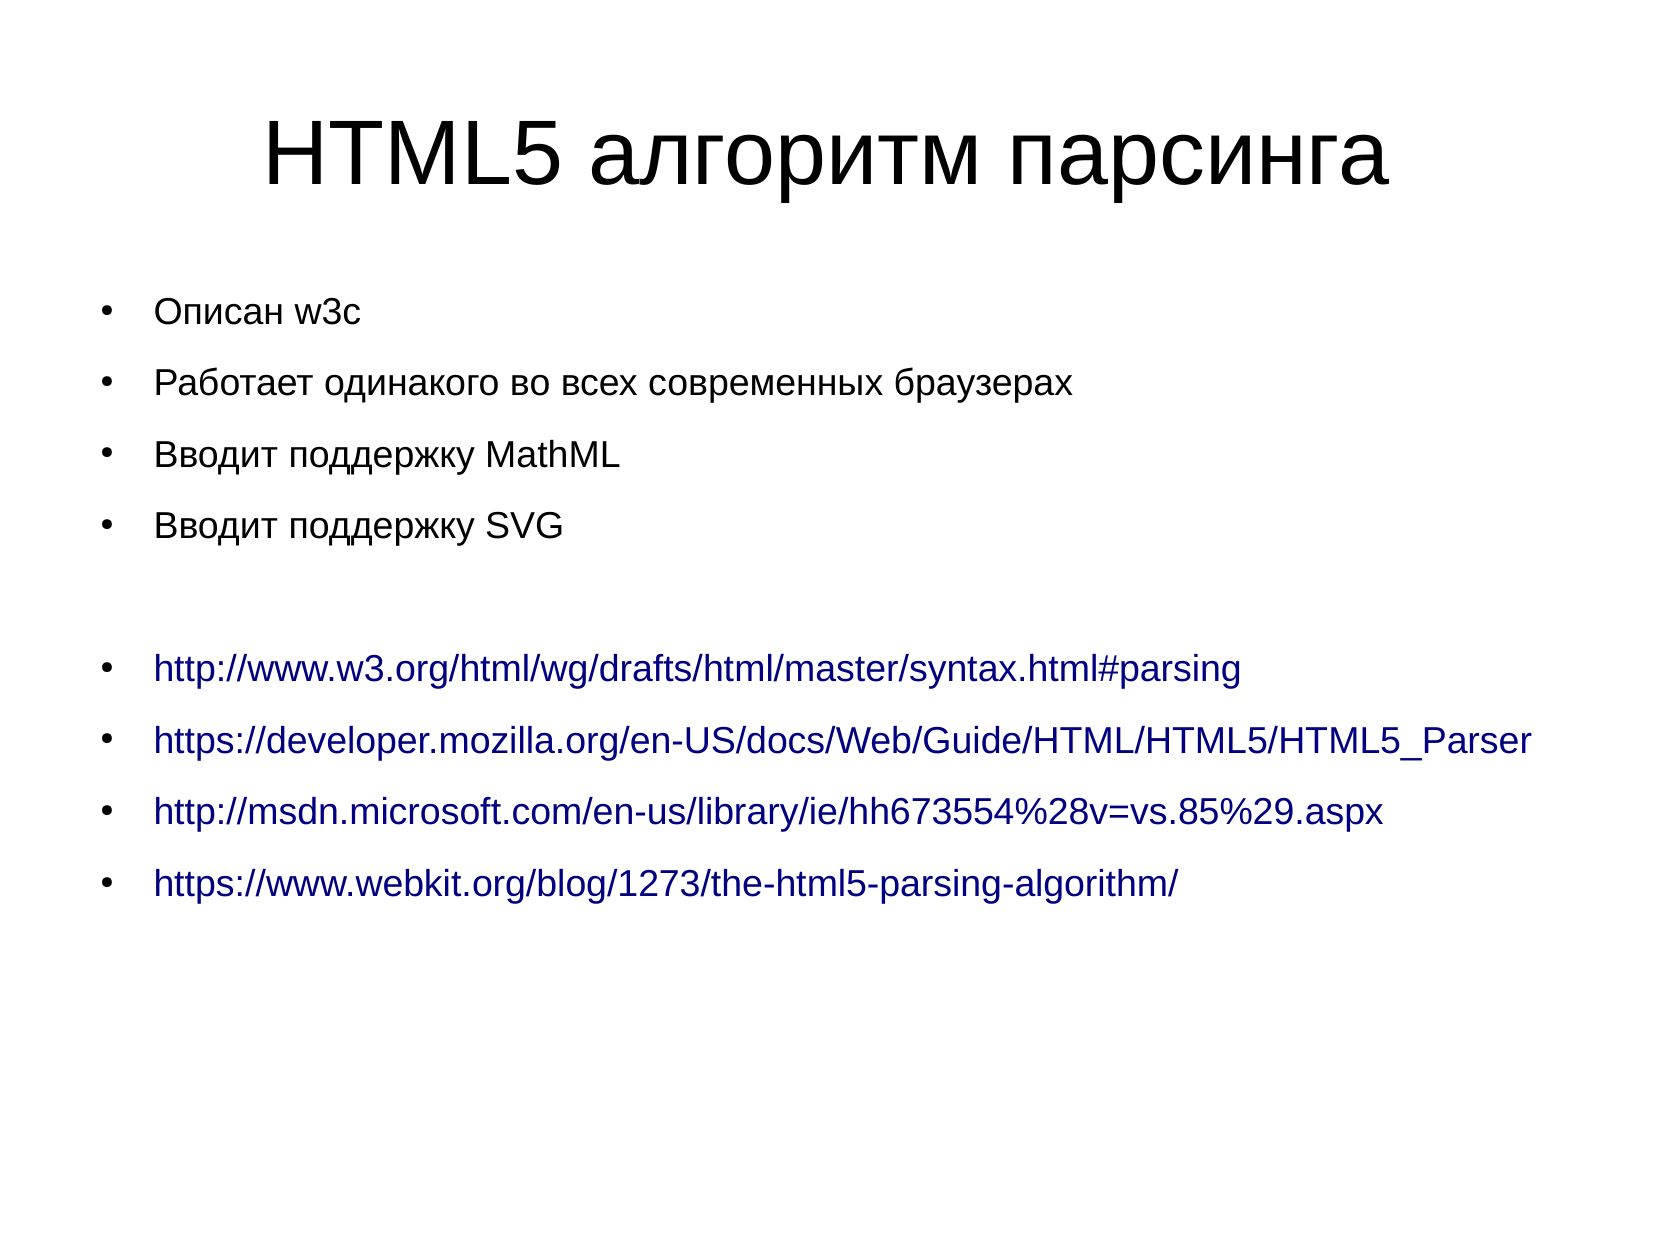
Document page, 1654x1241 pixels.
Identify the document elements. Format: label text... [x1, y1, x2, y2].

title HTML5 алгоритм парсинга [82, 49, 1571, 257]
list Описан w3c Работает одинакого во всех современных браузерах Вводит поддержку MathML Вводит поддержку SVG http://www.w3.org/html/wg/drafts/html/master/syntax.html#parsing https://developer.mozilla.org/en-US/docs/Web/Guide/HTML/HTML5/HTML5_Parser http://msdn.microsoft.com/en-us/library/ie/hh673554%28v=vs.85%29.aspx https://www.webkit.org/blog/1273/the-html5-parsing-algorithm/ [82, 290, 1571, 1010]
